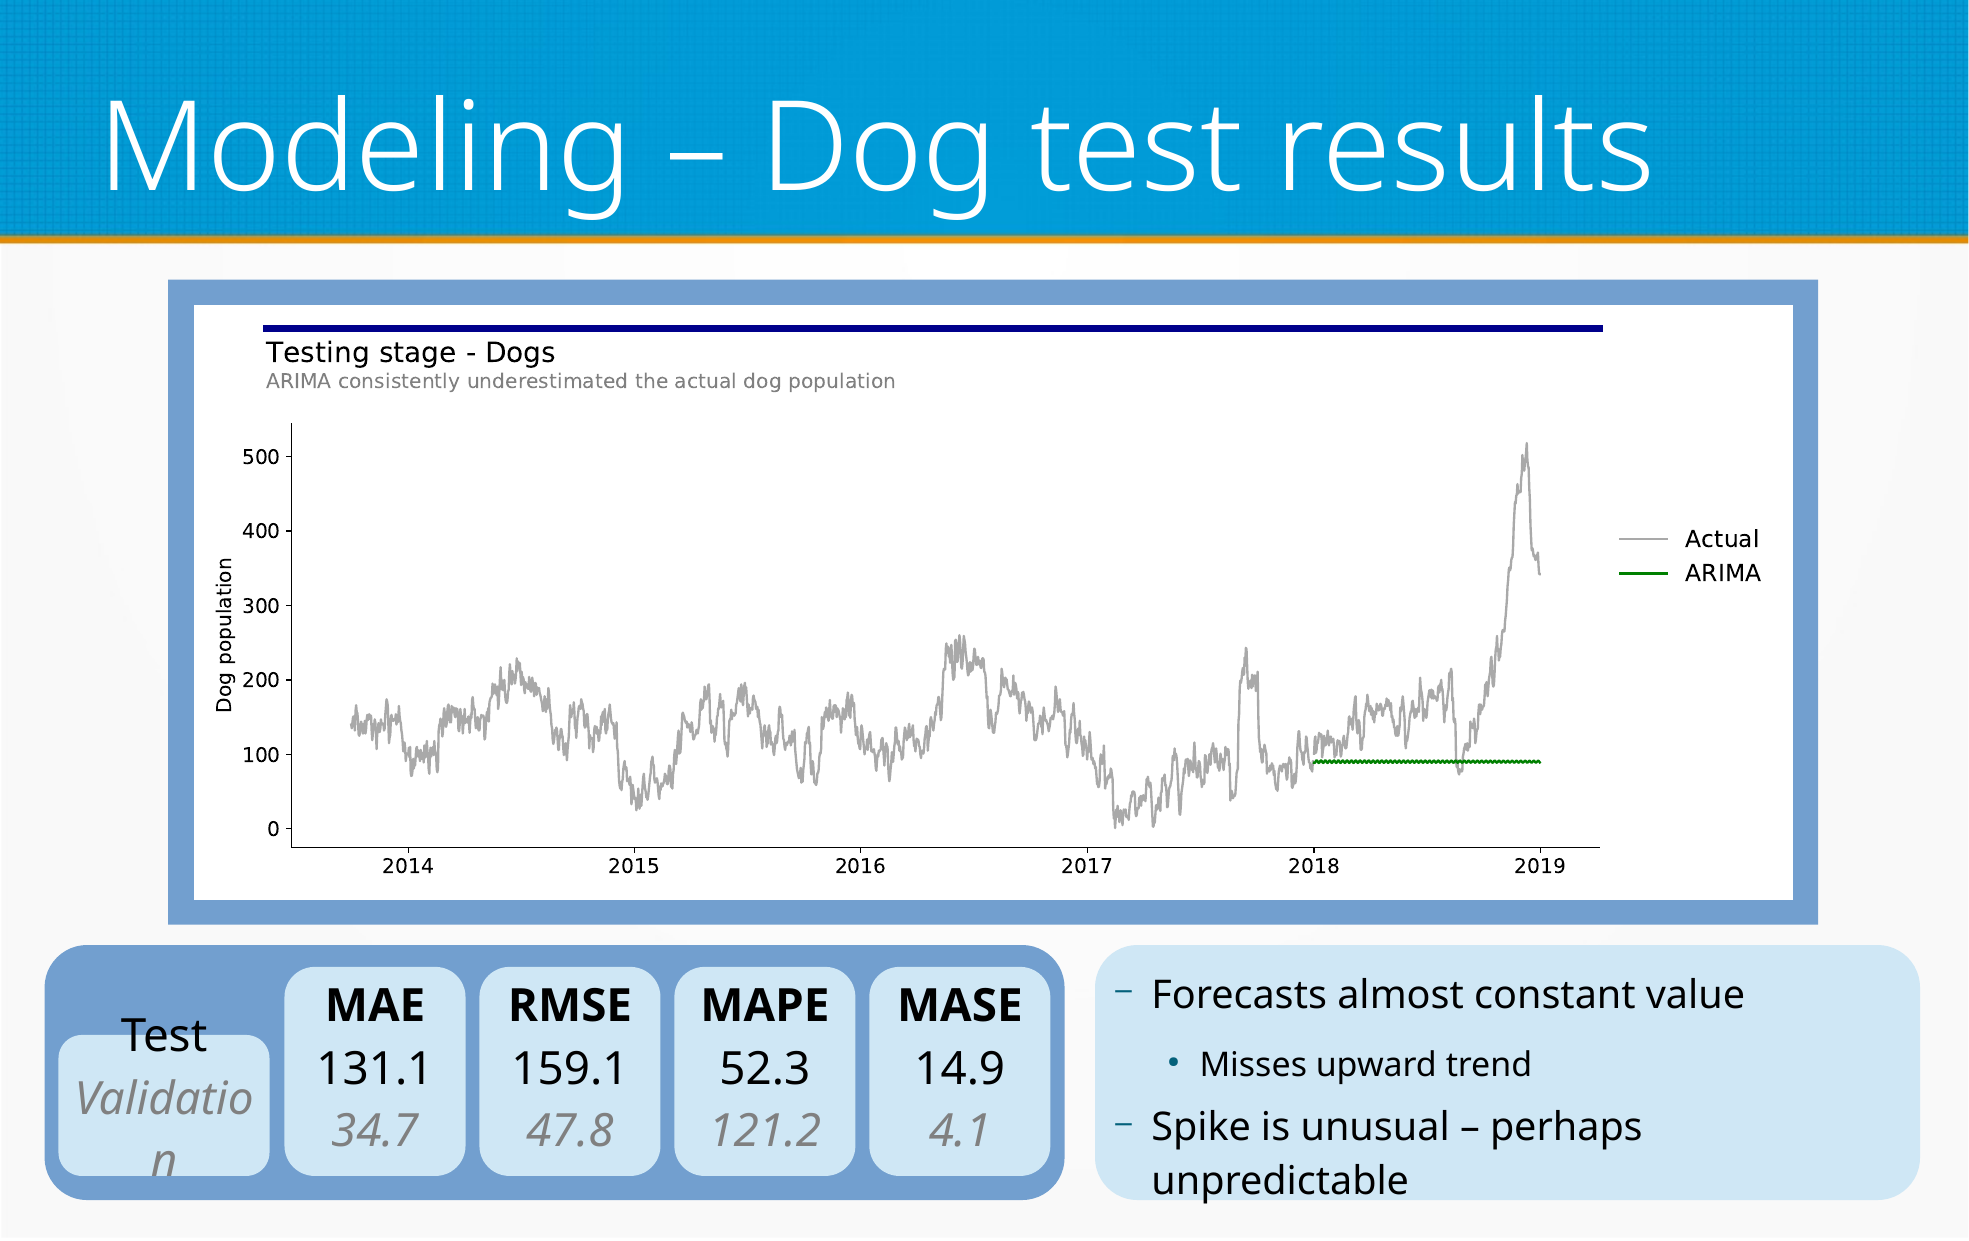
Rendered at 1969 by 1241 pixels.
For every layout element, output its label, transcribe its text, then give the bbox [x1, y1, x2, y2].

text_box [1909, 959, 1921, 1187]
title Modeling – Dog test results [98, 19, 1870, 227]
text_box Test Validation [58, 1005, 270, 1188]
text_box RMSE 159.1 47.8 [479, 974, 661, 1159]
text_box [168, 279, 1819, 925]
picture [0, 233, 1969, 1241]
list Forecasts almost constant value Misses upward trend Spike is unusual – perhaps unpredictable [1052, 881, 1909, 1212]
text_box [44, 945, 1052, 1201]
text_box MAE 131.1 34.7 [284, 974, 466, 1159]
text_box MASE 14.9 4.1 [869, 974, 1051, 1159]
text_box MAPE 52.3 121.2 [674, 974, 856, 1159]
